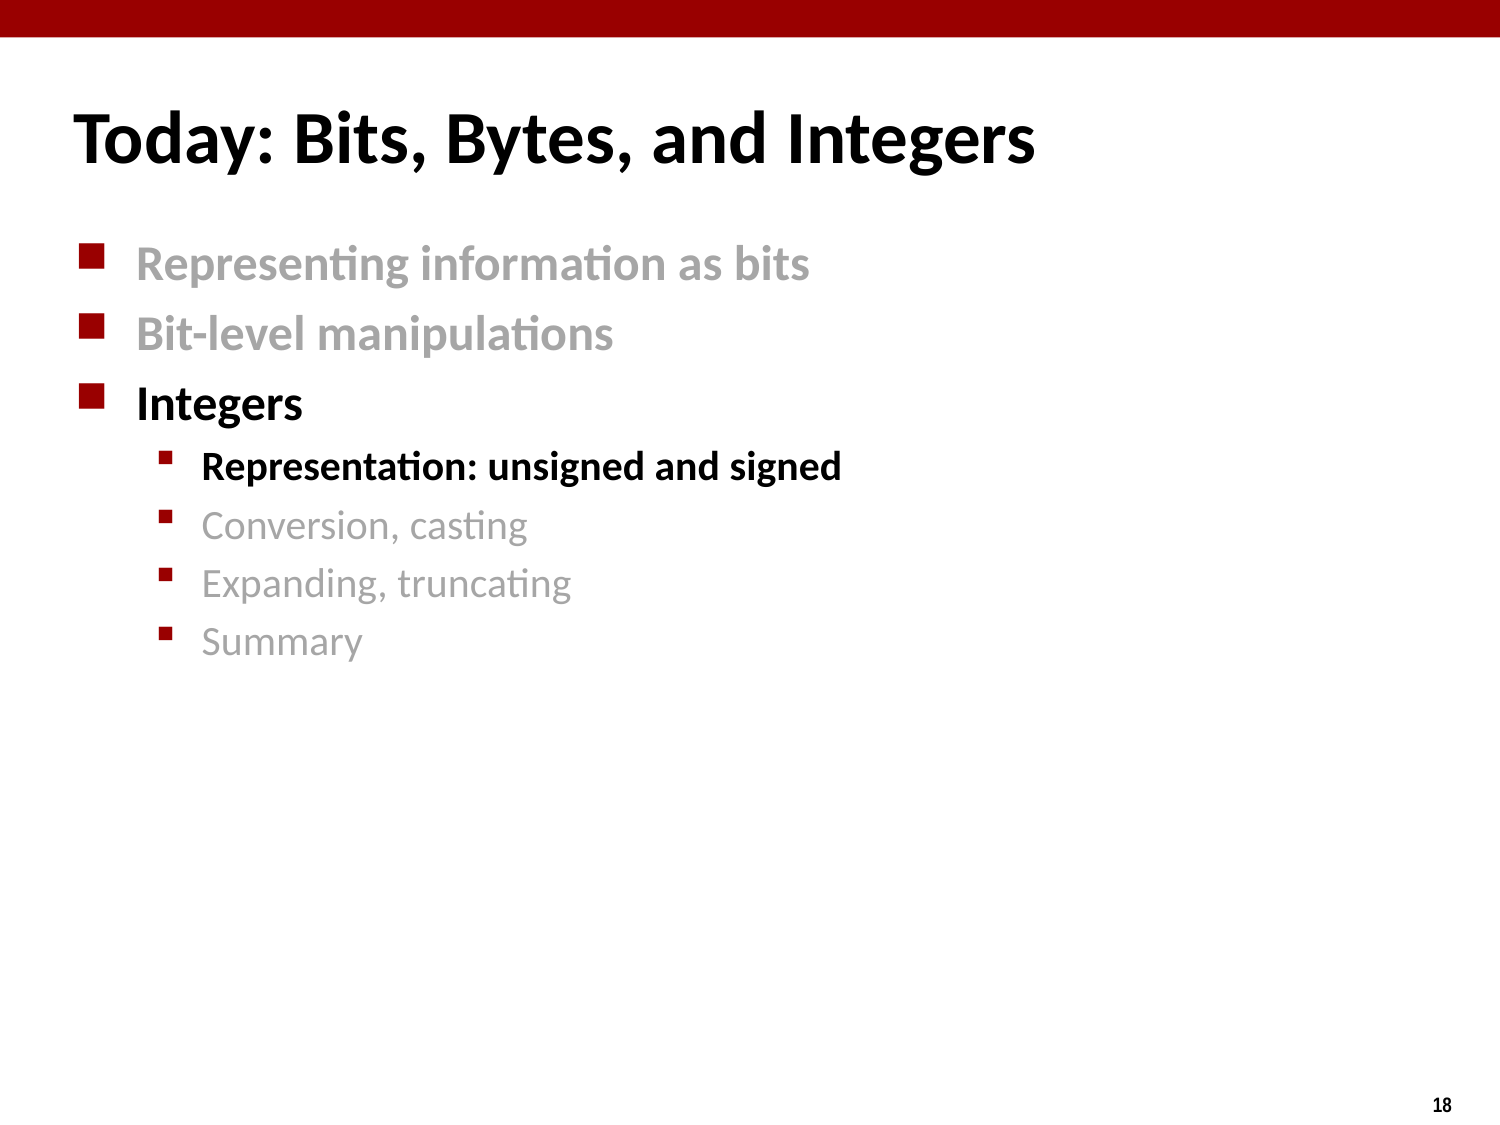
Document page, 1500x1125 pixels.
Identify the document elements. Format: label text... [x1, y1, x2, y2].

text_box Today: Bits, Bytes, and Integers [58, 71, 1304, 197]
text_box Representing information as bits Bit-level manipulations Integers Representation: unsigned and signed Conversion, casting Expanding, truncating Summary [65, 223, 1361, 1039]
